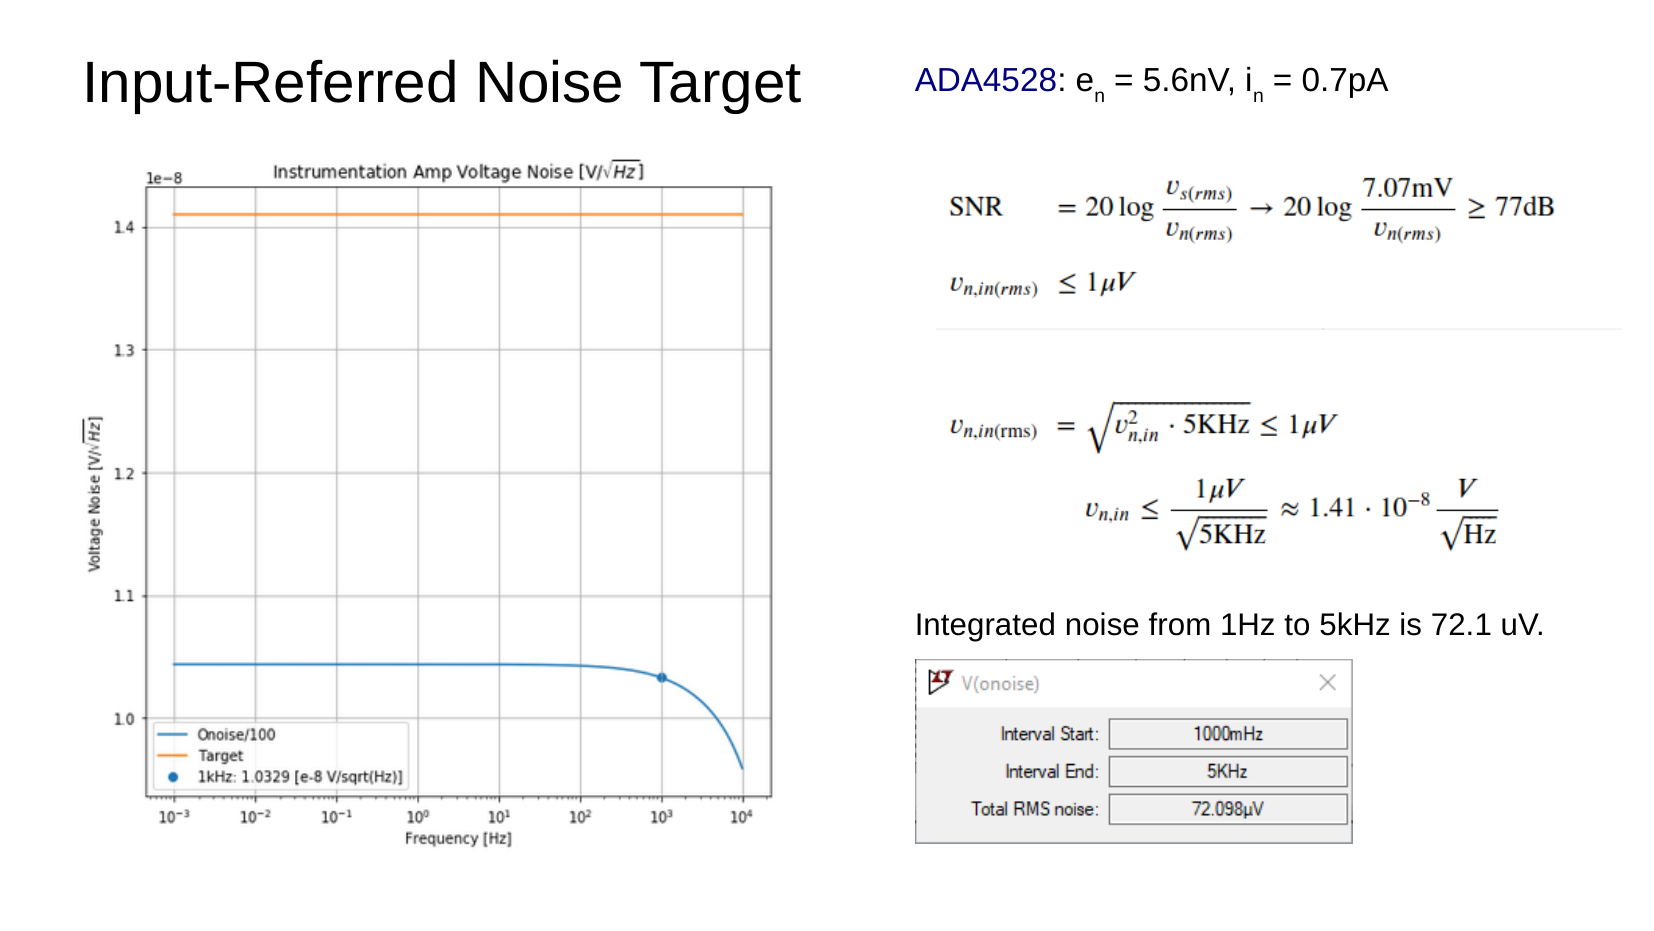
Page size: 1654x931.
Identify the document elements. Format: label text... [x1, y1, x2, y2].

picture [75, 149, 793, 863]
picture [915, 659, 1353, 844]
text_box ADA4528: en = 5.6nV, in = 0.7pA [900, 53, 1621, 121]
text_box Integrated noise from 1Hz to 5kHz is 72.1 uV. [900, 600, 1621, 667]
picture [908, 154, 1622, 581]
title Input-Referred Noise Target [82, 37, 1571, 193]
